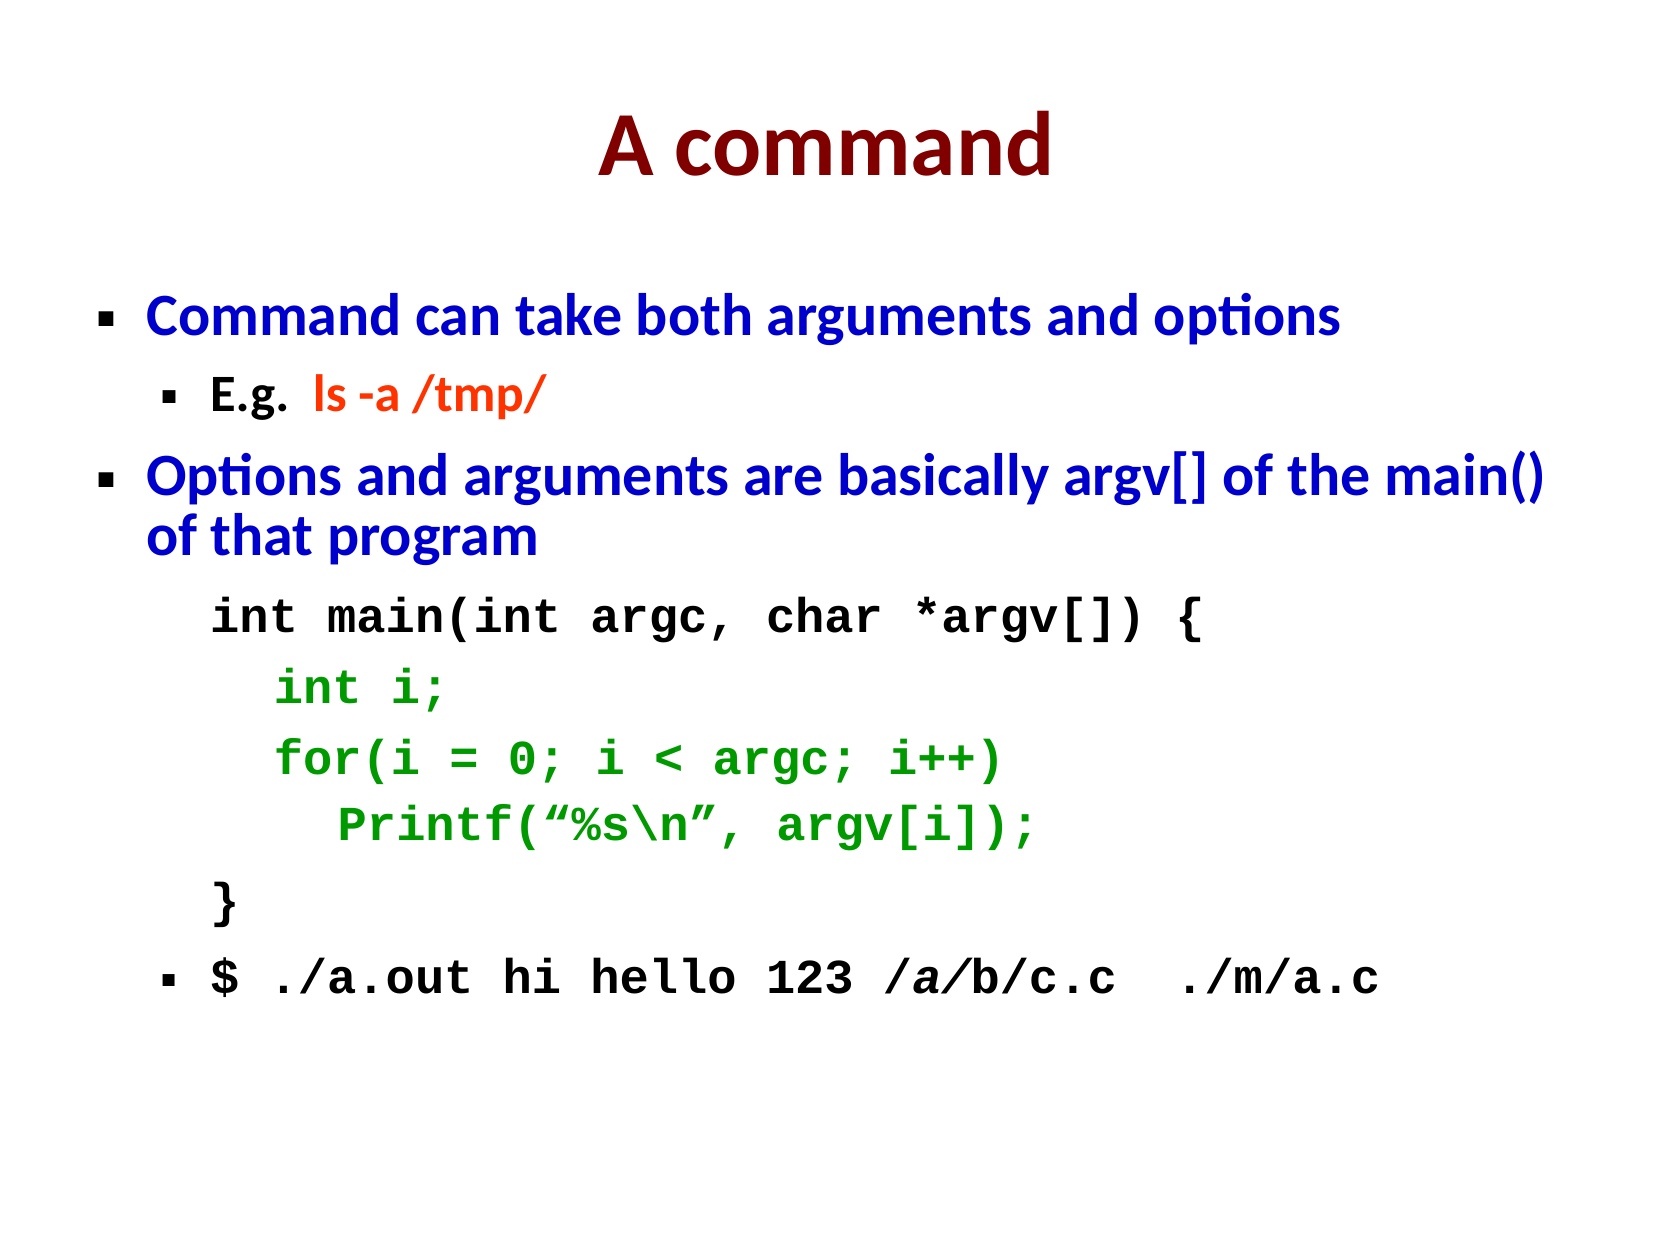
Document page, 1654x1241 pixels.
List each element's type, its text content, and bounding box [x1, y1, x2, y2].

title A command [82, 49, 1571, 257]
list Command can take both arguments and options E.g. ls -a /tmp/ Options and arguments are basically argv[] of the main() of that program int main(int argc, char *argv[]) { int i; for(i = 0; i < argc; i++) Printf(“%s\n”, argv[i]); } $ ./a.out hi hello 123 /a/b/c.c ./m/a.c [82, 290, 1571, 1010]
